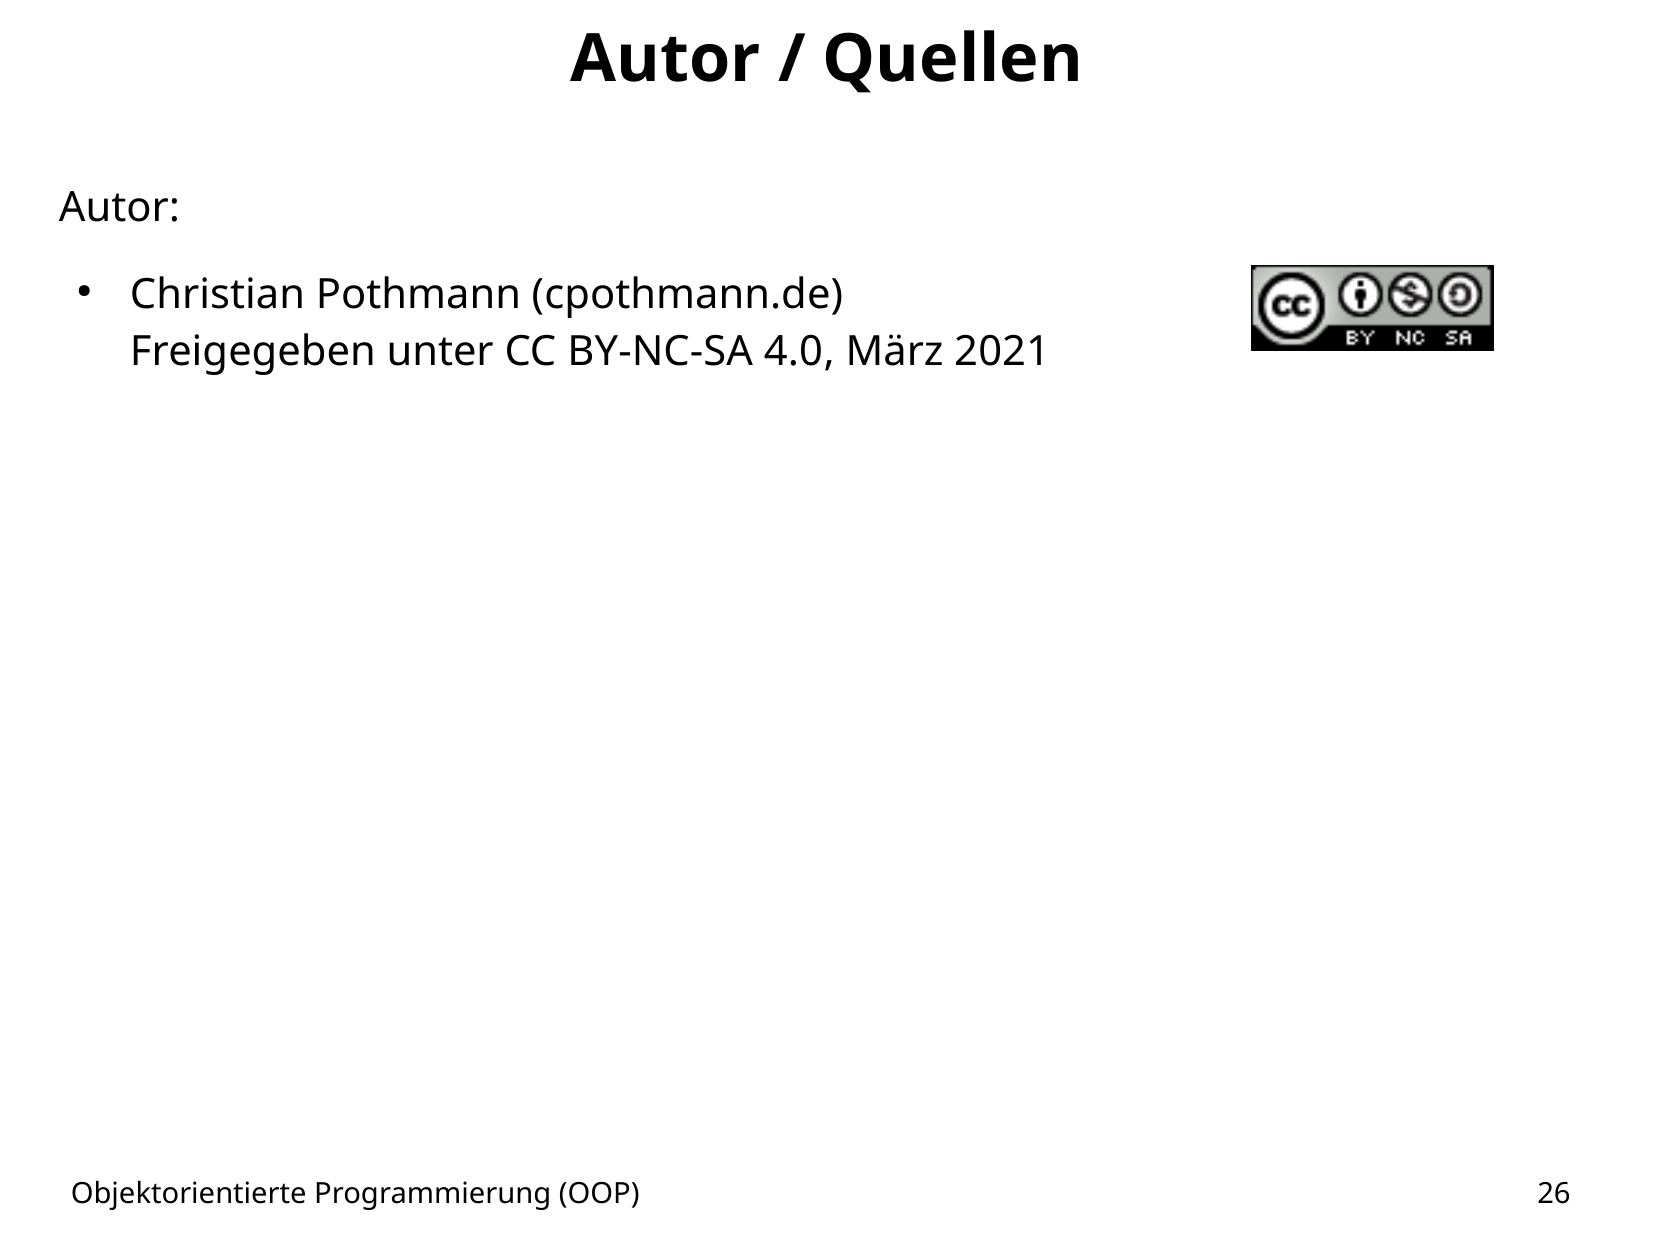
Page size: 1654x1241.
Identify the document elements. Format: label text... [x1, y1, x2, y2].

picture [1251, 265, 1494, 351]
list Autor: Christian Pothmann (cpothmann.de) Freigegeben unter CC BY-NC-SA 4.0, März 2021 [59, 177, 1583, 1146]
title Autor / Quellen [0, 5, 1654, 107]
